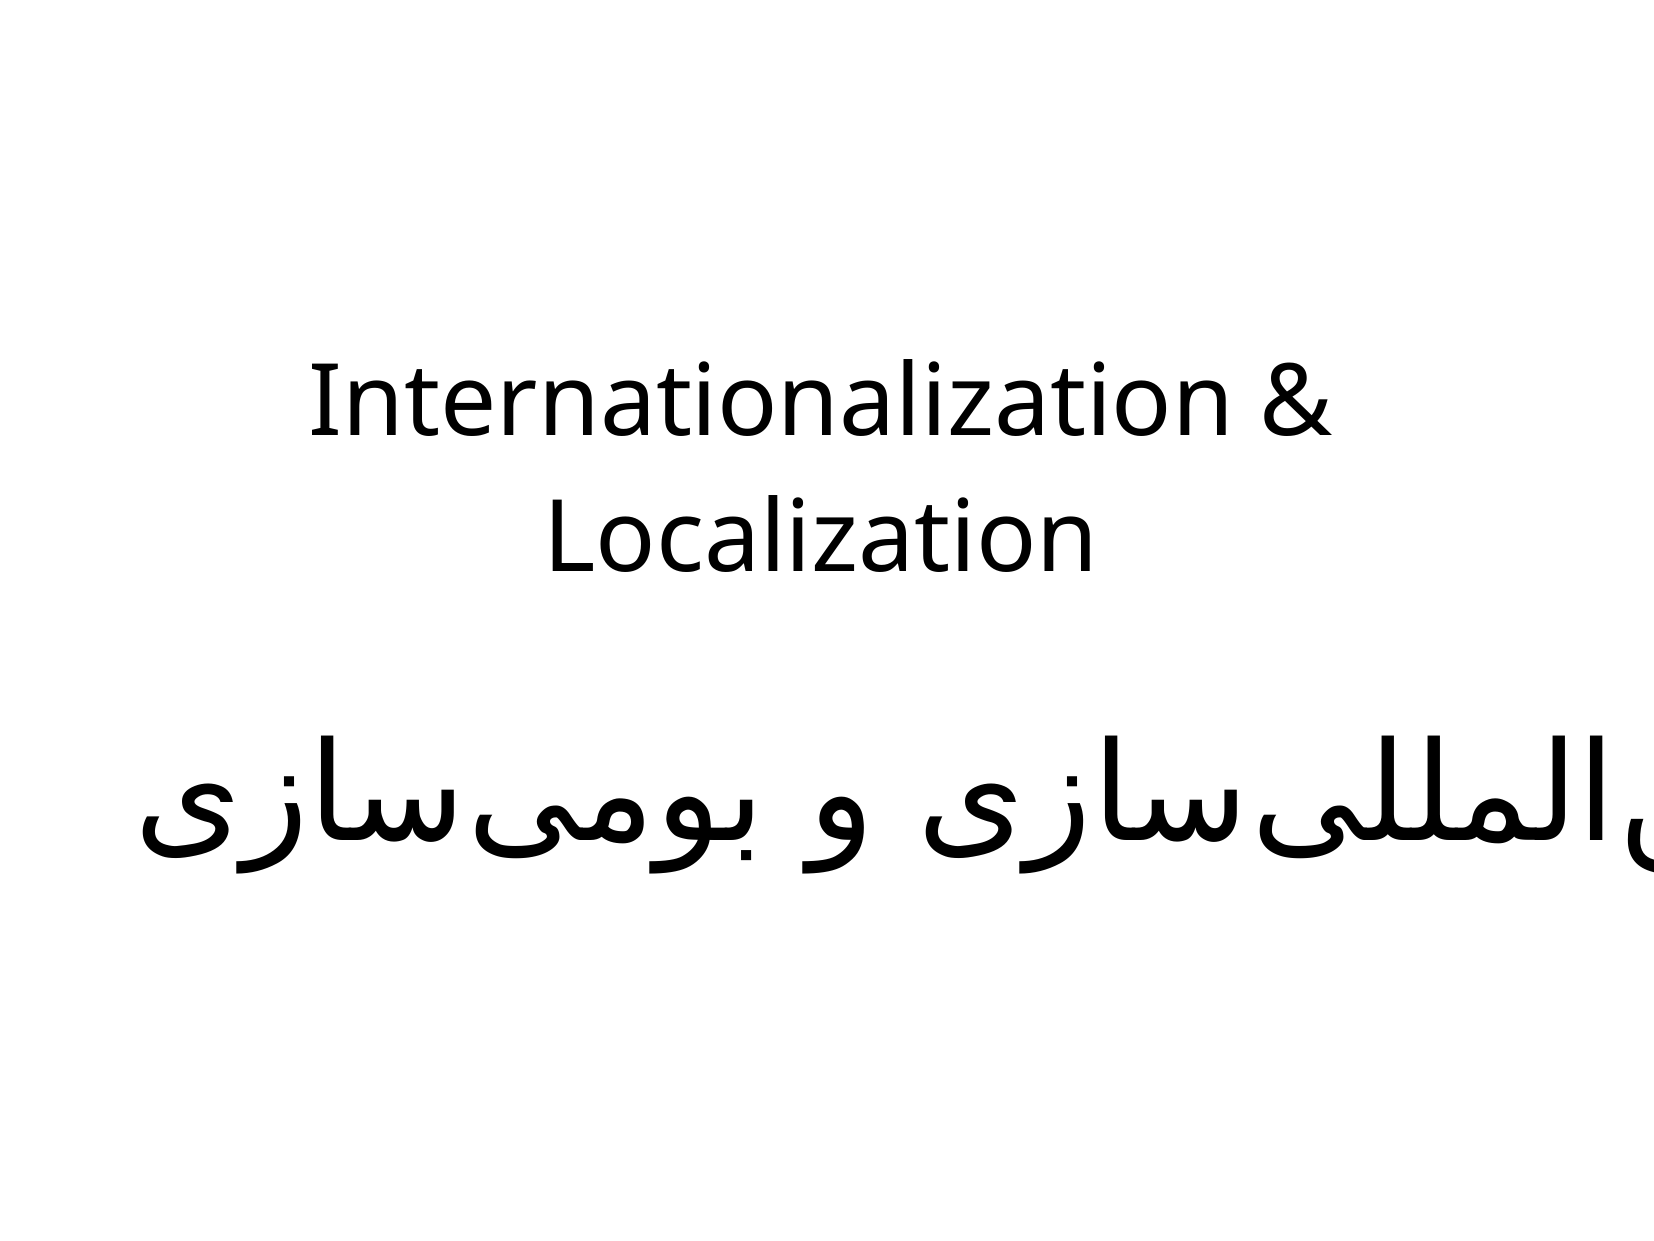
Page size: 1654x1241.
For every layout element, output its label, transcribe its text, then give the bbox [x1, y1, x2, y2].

title Internationalization & Localization [82, 299, 1561, 630]
text_box بین المللی سازی و بومی سازی [120, 705, 1528, 946]
